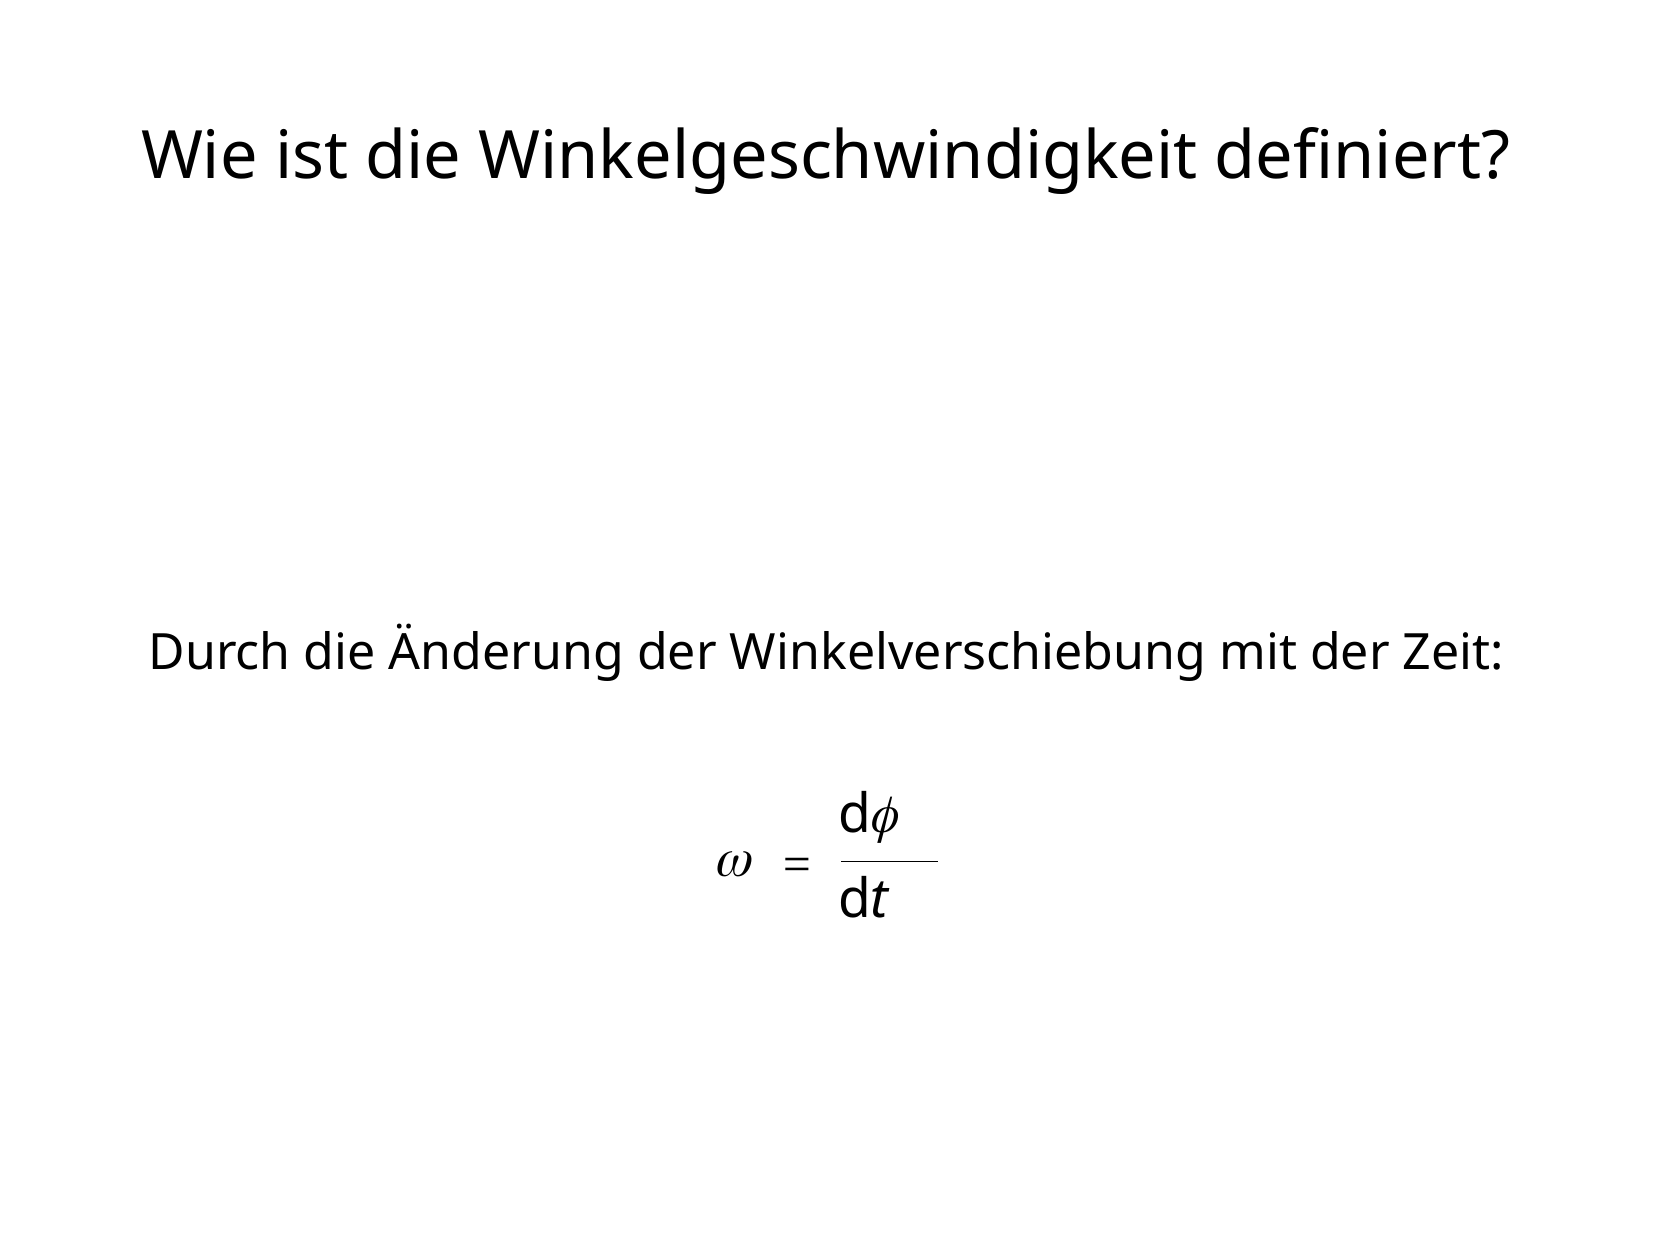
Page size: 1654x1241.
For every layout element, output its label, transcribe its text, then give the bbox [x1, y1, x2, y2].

chart [707, 781, 946, 932]
title Wie ist die Winkelgeschwindigkeit definiert? [82, 49, 1571, 257]
subtitle Durch die Änderung der Winkelverschiebung mit der Zeit: [82, 290, 1571, 1010]
